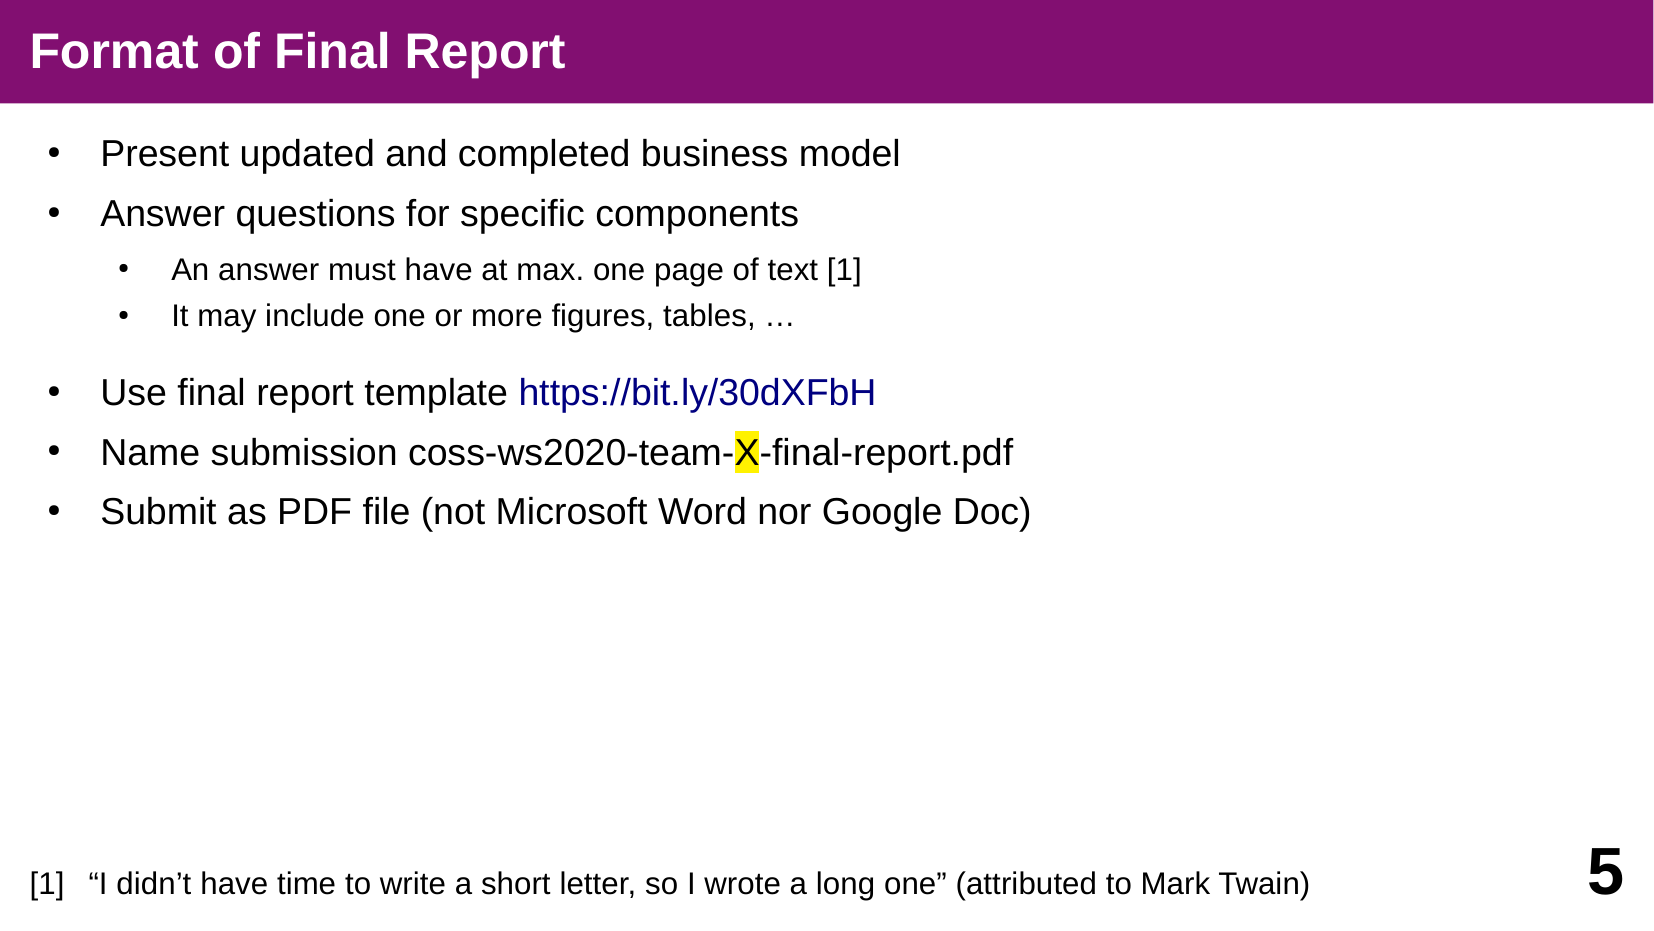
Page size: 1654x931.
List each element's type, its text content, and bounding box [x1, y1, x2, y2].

list Present updated and completed business model Answer questions for specific components An answer must have at max. one page of text [1] It may include one or more figures, tables, … Use final report template https://bit.ly/30dXFbH Name submission coss-ws2020-team-X-final-report.pdf Submit as PDF file (not Microsoft Word nor Google Doc) [29, 132, 1625, 813]
title Format of Final Report [0, 0, 1654, 104]
text_box [1] “I didn’t have time to write a short letter, so I wrote a long one” (attributed to Mark Twain) [0, 826, 1536, 931]
